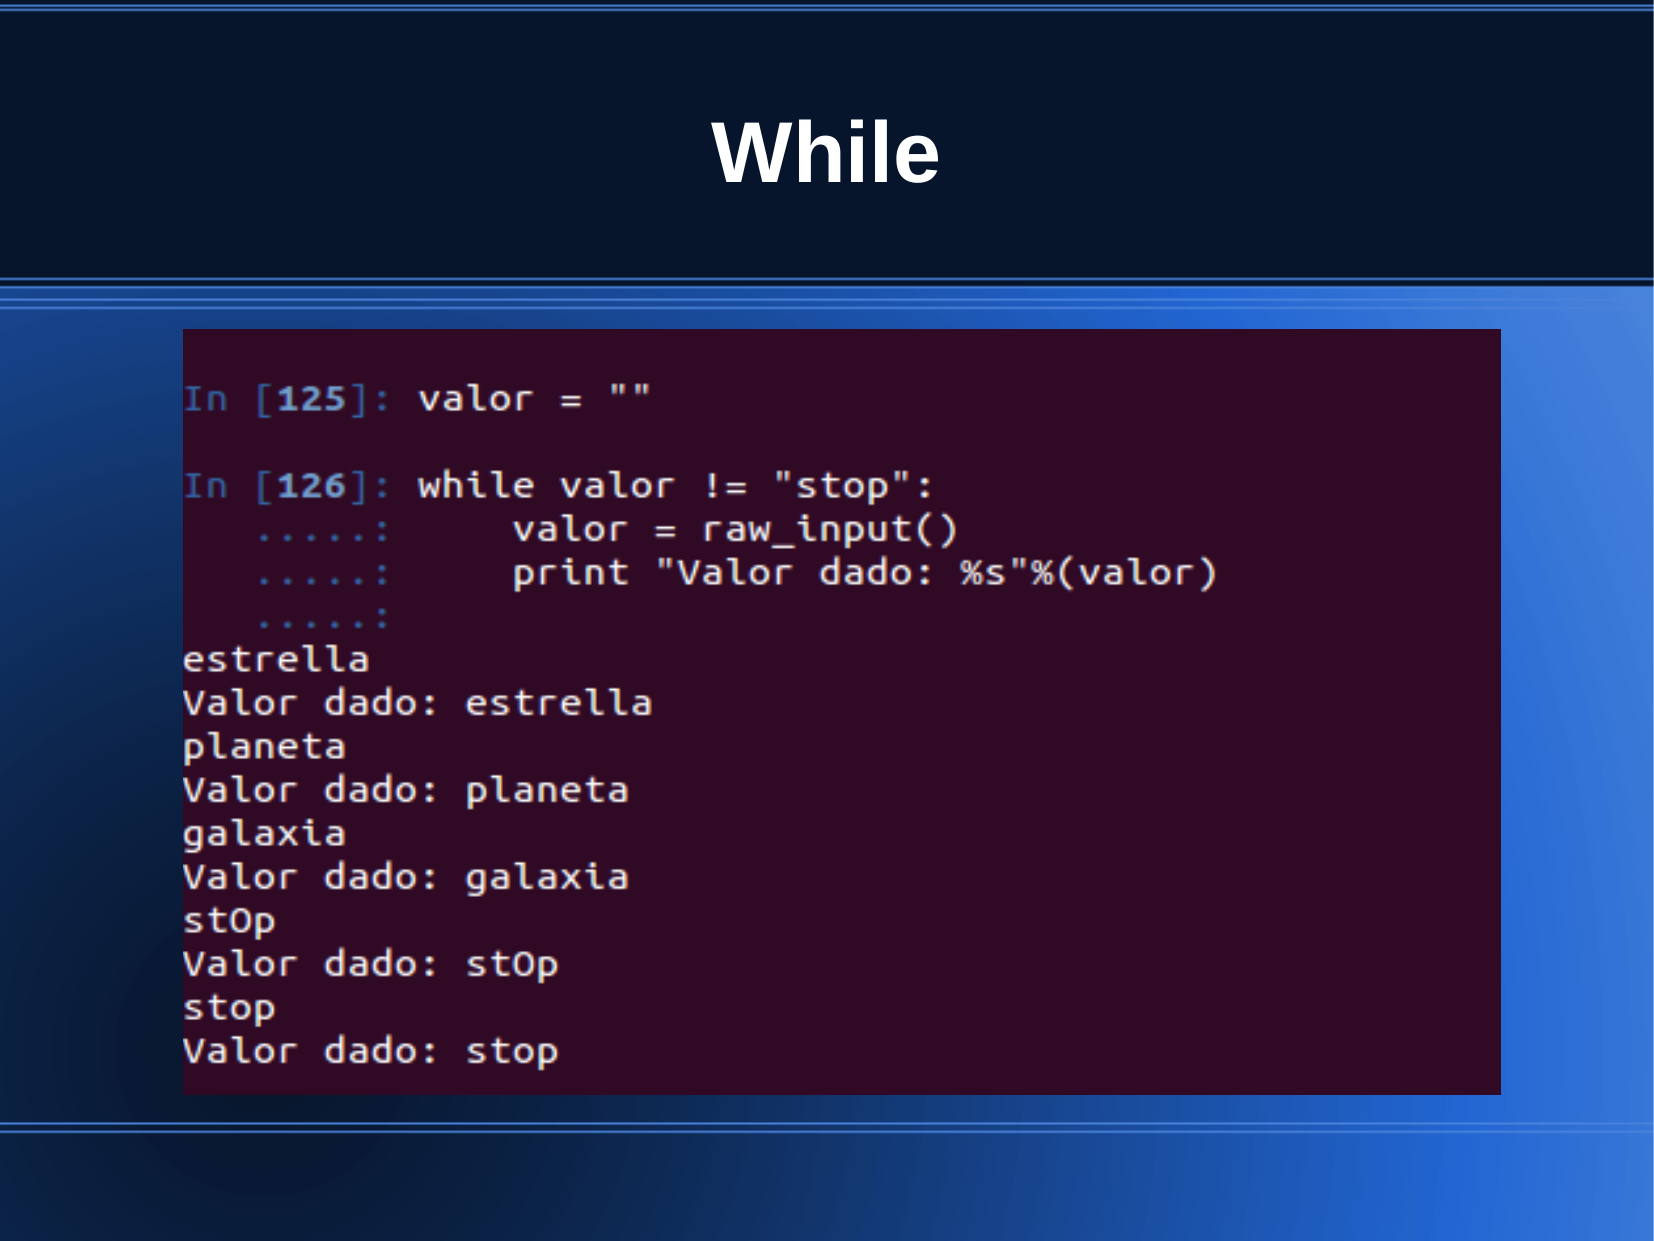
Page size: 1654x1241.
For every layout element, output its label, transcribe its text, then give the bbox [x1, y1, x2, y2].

title While [82, 49, 1571, 257]
picture [0, 0, 1654, 1241]
